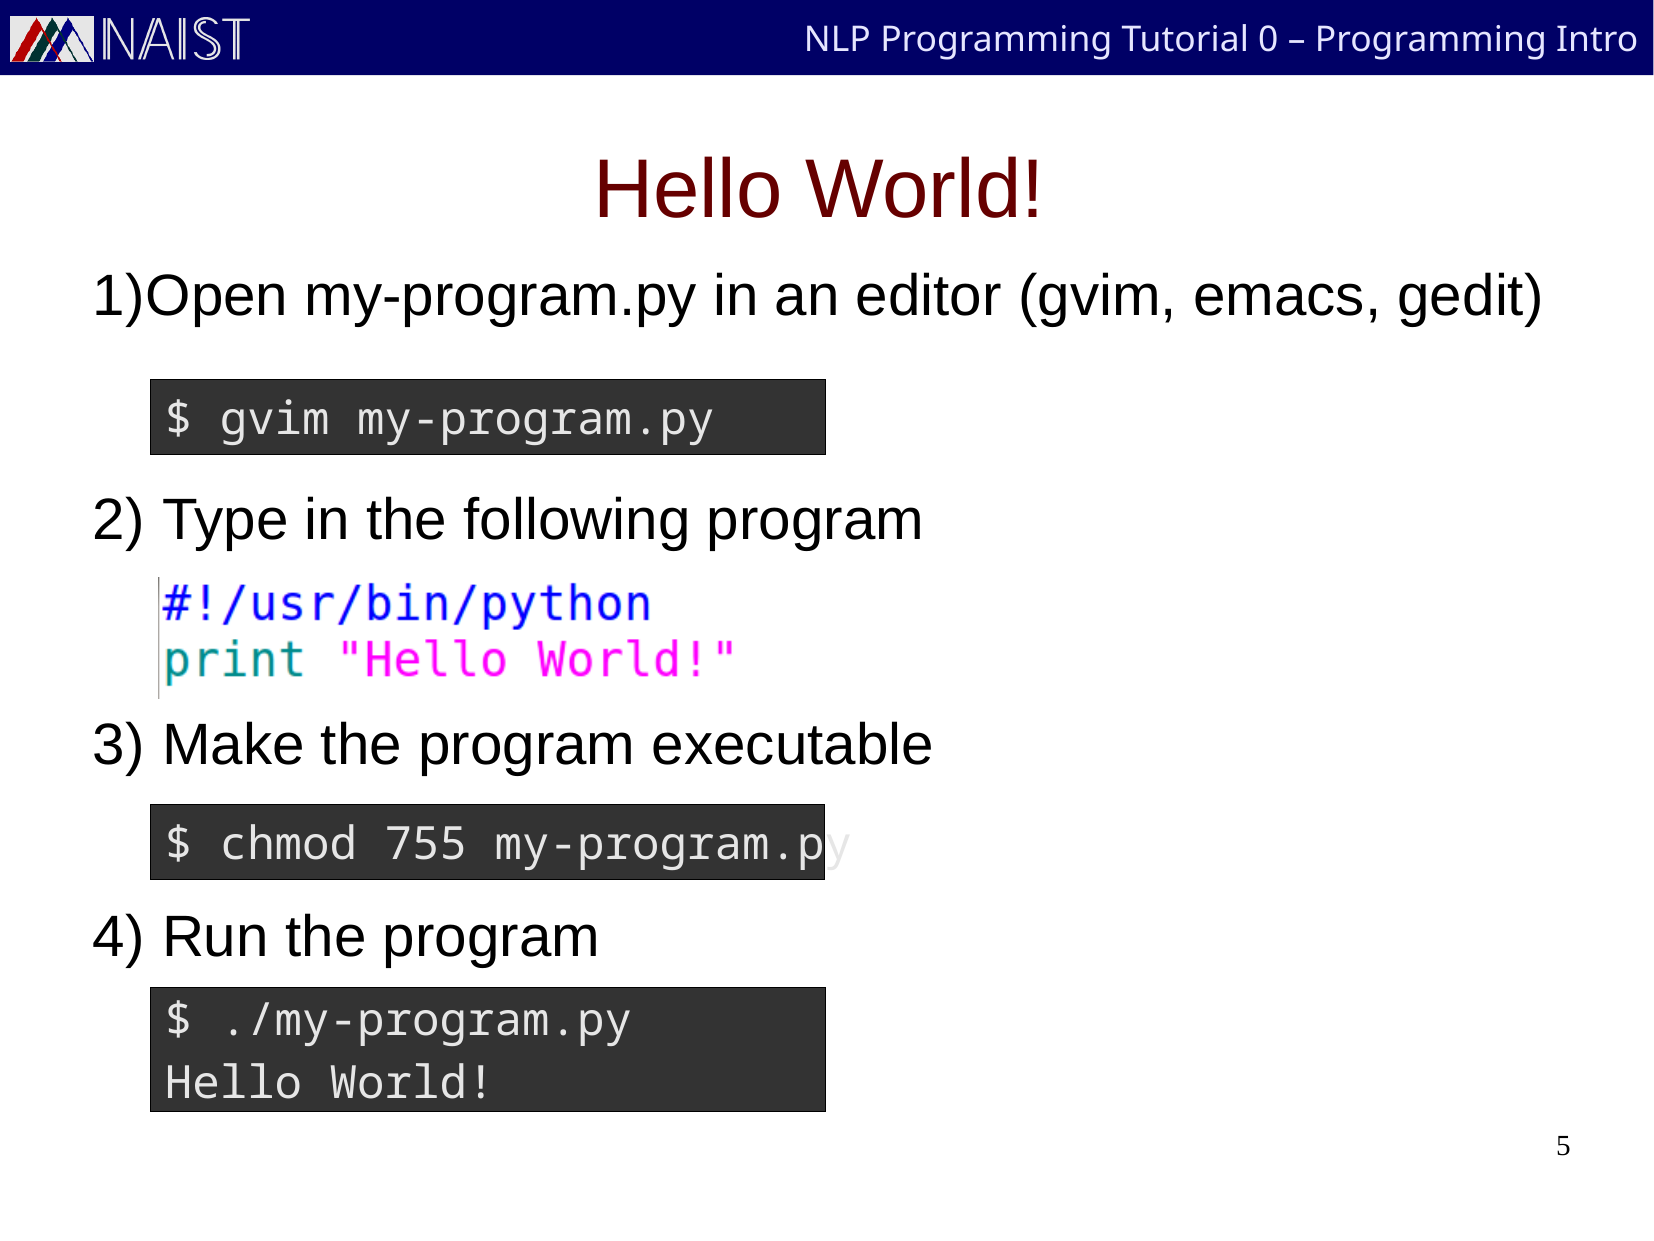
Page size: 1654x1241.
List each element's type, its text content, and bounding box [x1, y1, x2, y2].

title Hello World! [75, 92, 1564, 262]
picture [102, 17, 251, 60]
picture [158, 577, 751, 699]
text_box $ gvim my-program.py [150, 379, 826, 455]
picture [10, 16, 94, 62]
list Open my-program.py in an editor (gvim, emacs, gedit) Type in the following program Make the program executable Run the program [75, 262, 1564, 970]
text_box $ ./my-program.py Hello World! [150, 987, 826, 1112]
text_box $ chmod 755 my-program.py [150, 804, 825, 880]
